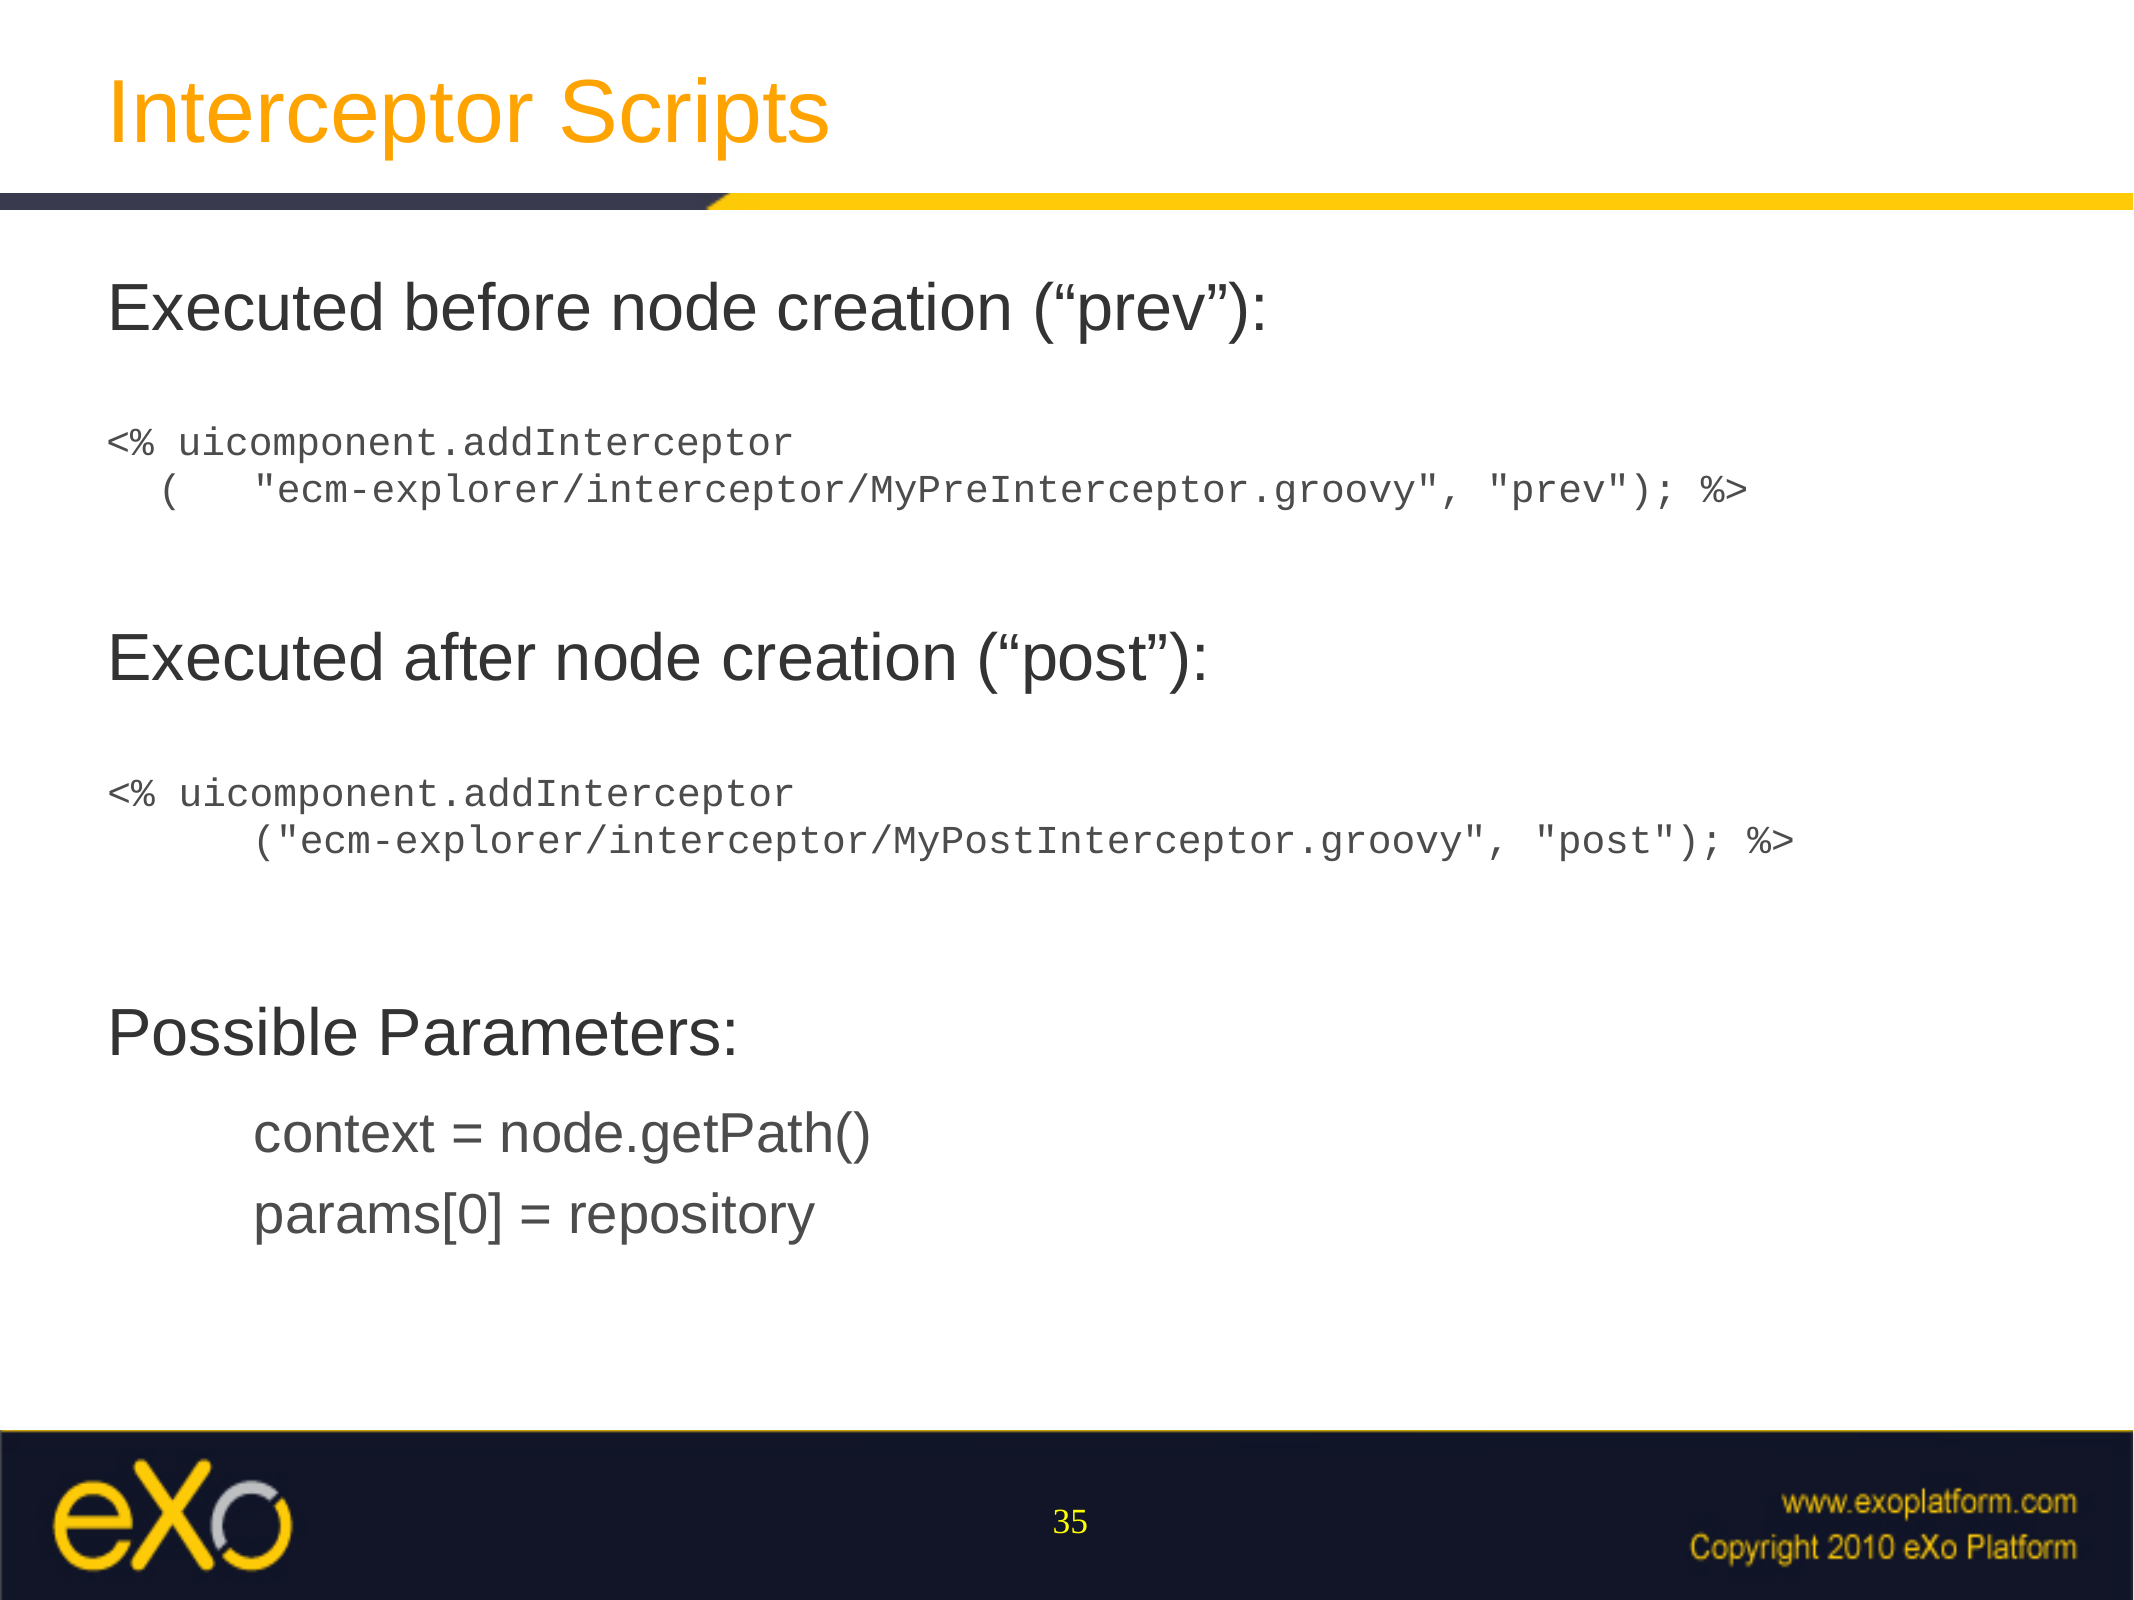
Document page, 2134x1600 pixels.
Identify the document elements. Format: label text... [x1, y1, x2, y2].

list Executed before node creation (“prev”): <% uicomponent.addInterceptor ( "ecm-explorer/interceptor/MyPreInterceptor.groovy", "prev"); %> Executed after node creation (“post”): <% uicomponent.addInterceptor ("ecm-explorer/interceptor/MyPostInterceptor.groovy", "post"); %> Possible Parameters: context = node.getPath()‏ params[0] = repository [106, 287, 2025, 1317]
picture [0, 1430, 2134, 1600]
title Interceptor Scripts [106, 55, 2025, 184]
picture [0, 193, 2134, 210]
